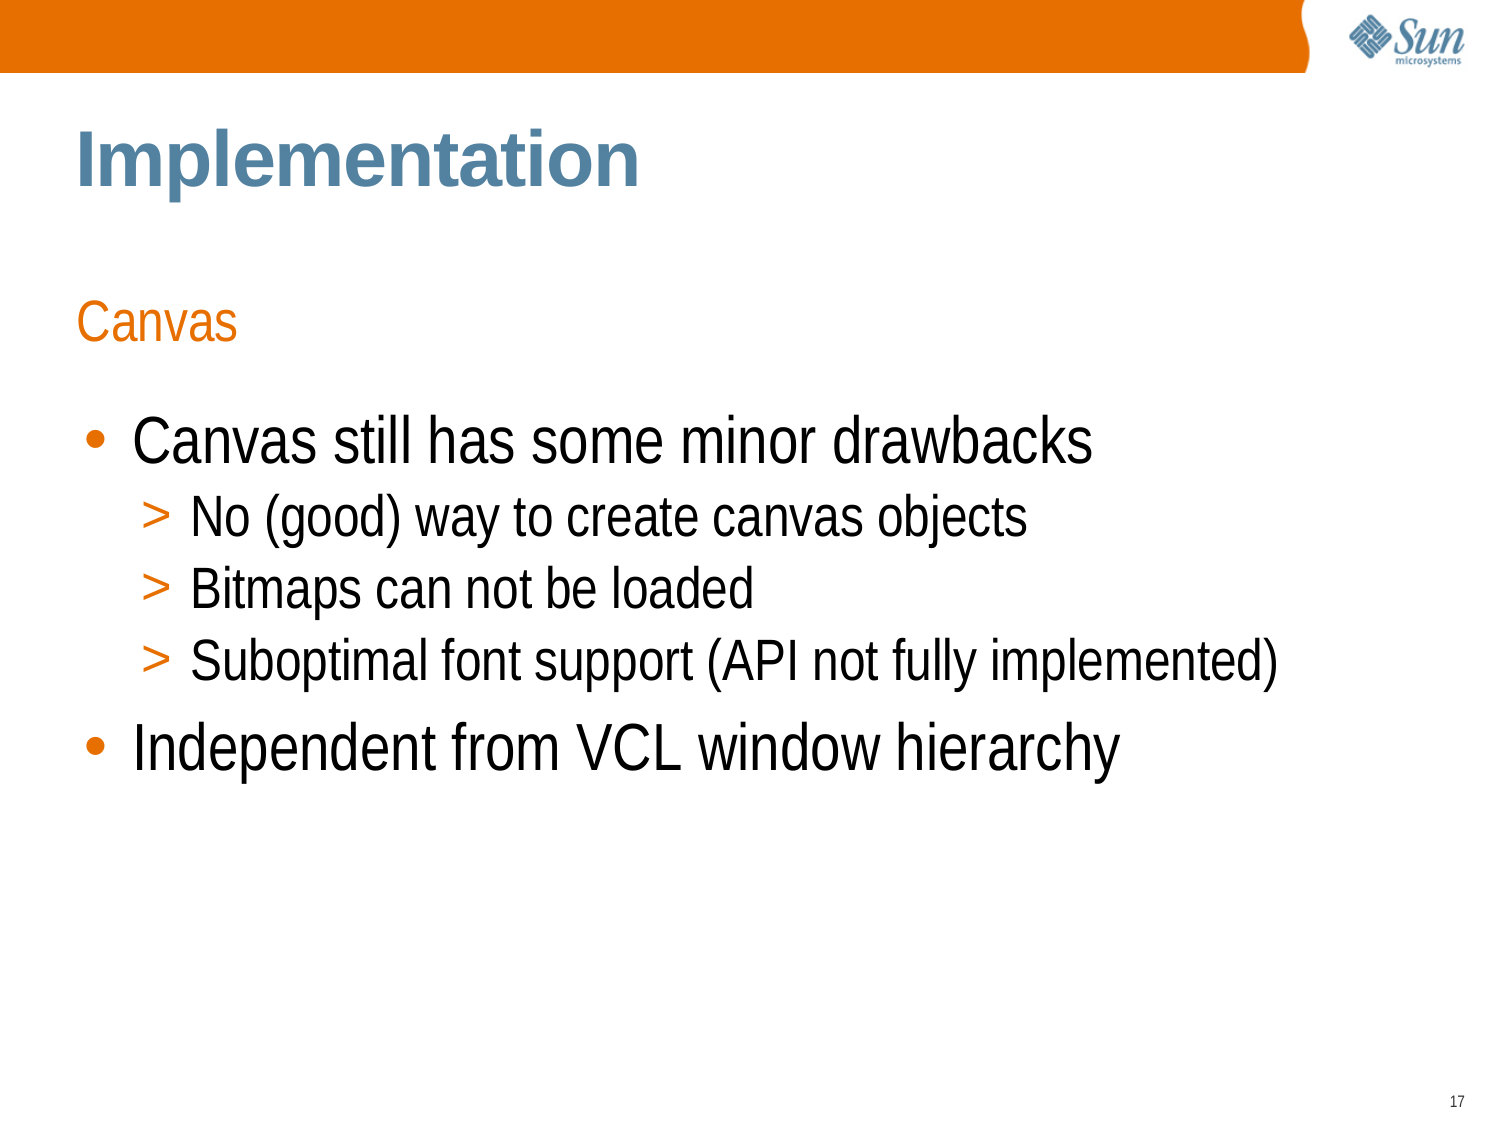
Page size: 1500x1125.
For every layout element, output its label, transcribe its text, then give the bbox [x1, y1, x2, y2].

list Canvas still has some minor drawbacks No (good) way to create canvas objects Bitmaps can not be loaded Suboptimal font support (API not fully implemented) Independent from VCL window hierarchy [64, 411, 1401, 978]
text_box Canvas [76, 295, 1345, 364]
title Implementation [75, 123, 1437, 227]
picture [0, 0, 1500, 73]
